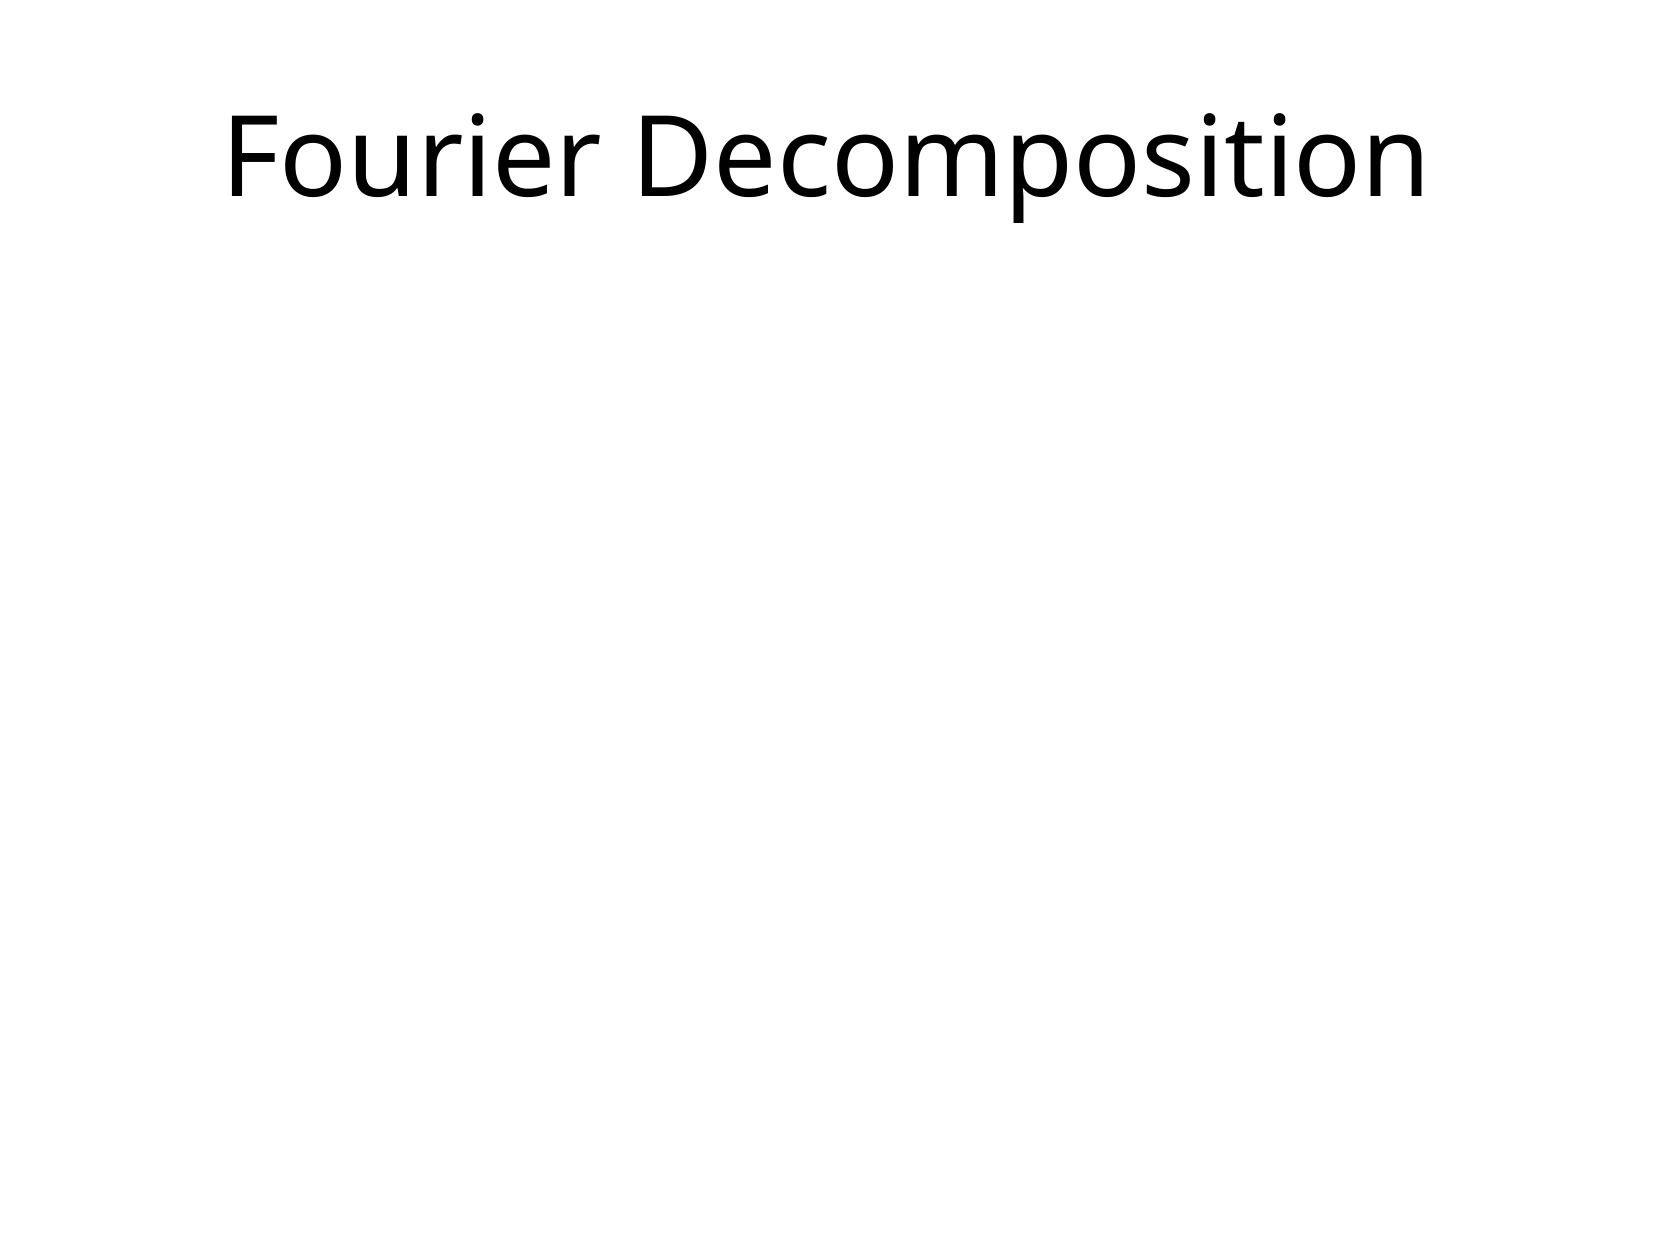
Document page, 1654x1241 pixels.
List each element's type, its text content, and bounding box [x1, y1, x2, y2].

title Fourier Decomposition [82, 49, 1571, 257]
